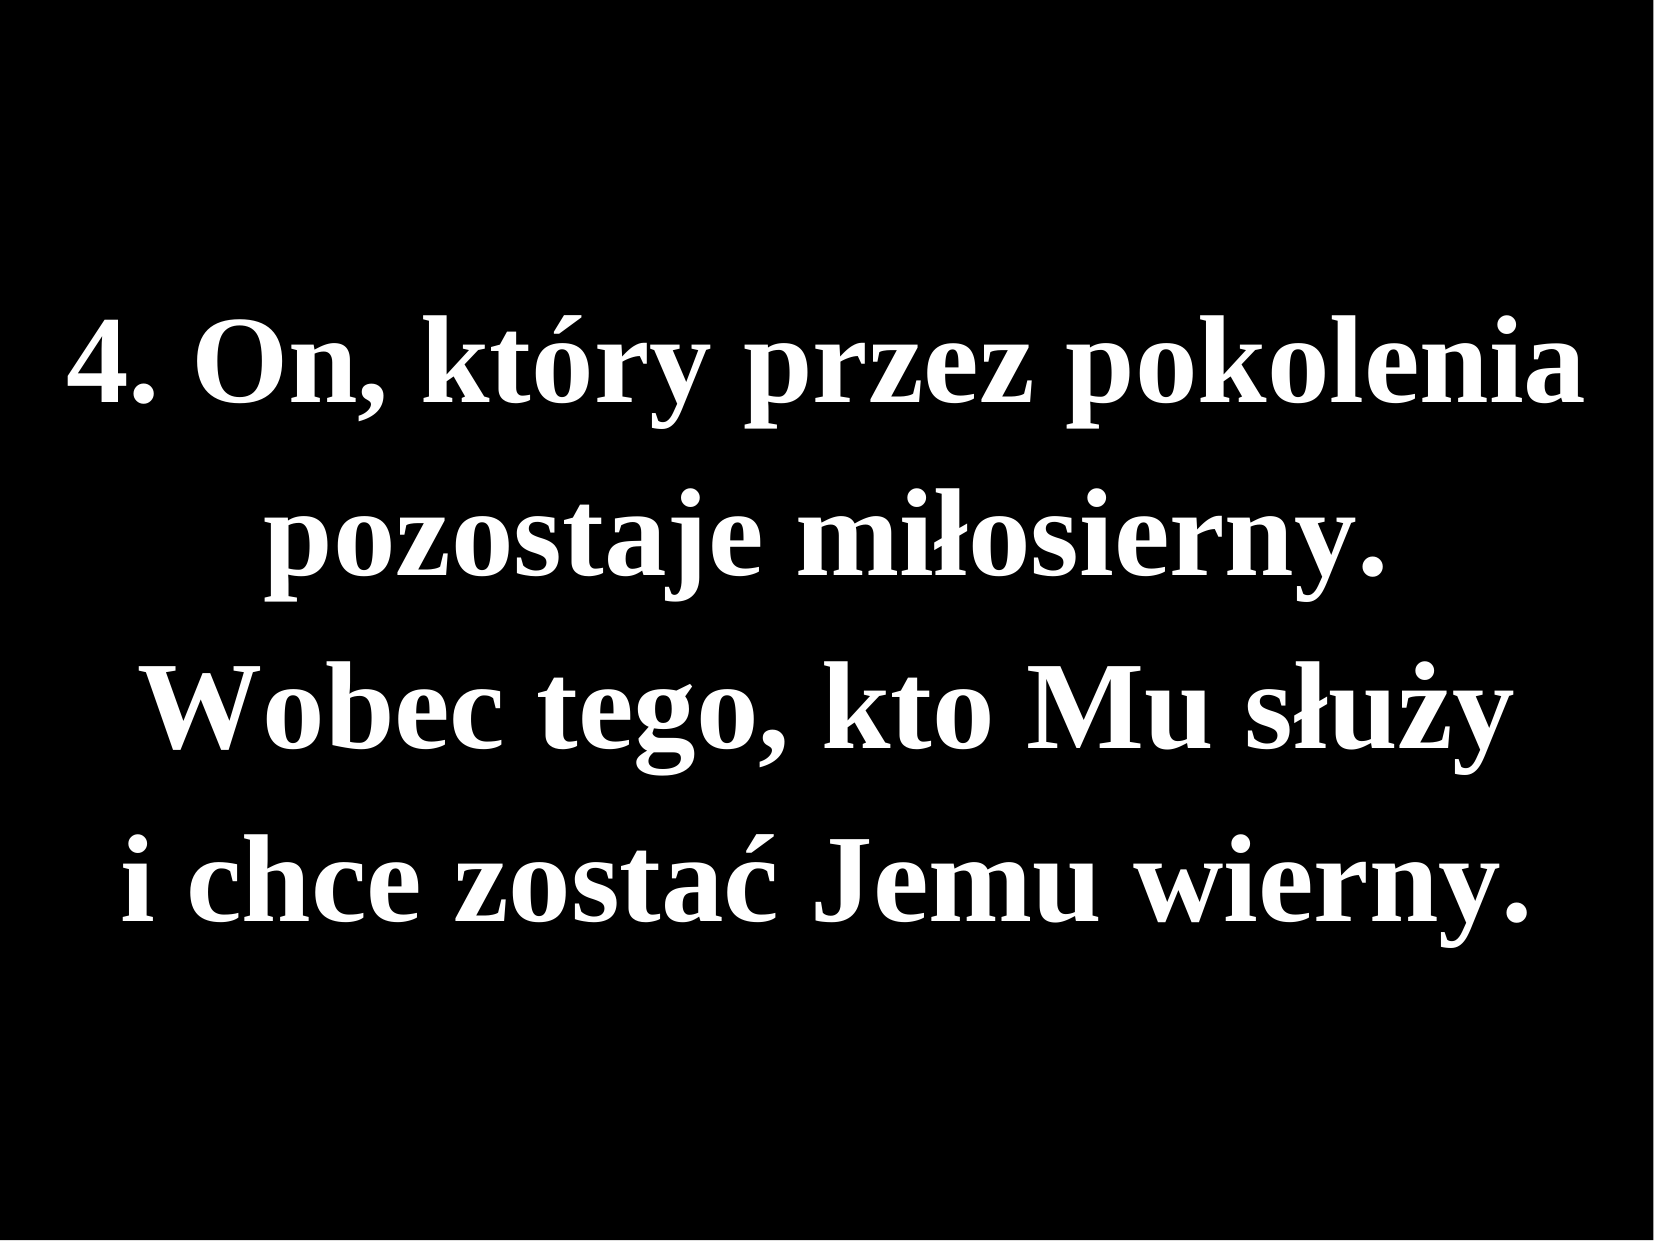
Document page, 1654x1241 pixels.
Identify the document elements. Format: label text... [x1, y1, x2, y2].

title 4. On, który przez pokolenia ppp pozostaje miłosierny. ppp Wobec tego, kto Mu służy ppp i chce zostać Jemu wierny. [0, 0, 1654, 1241]
